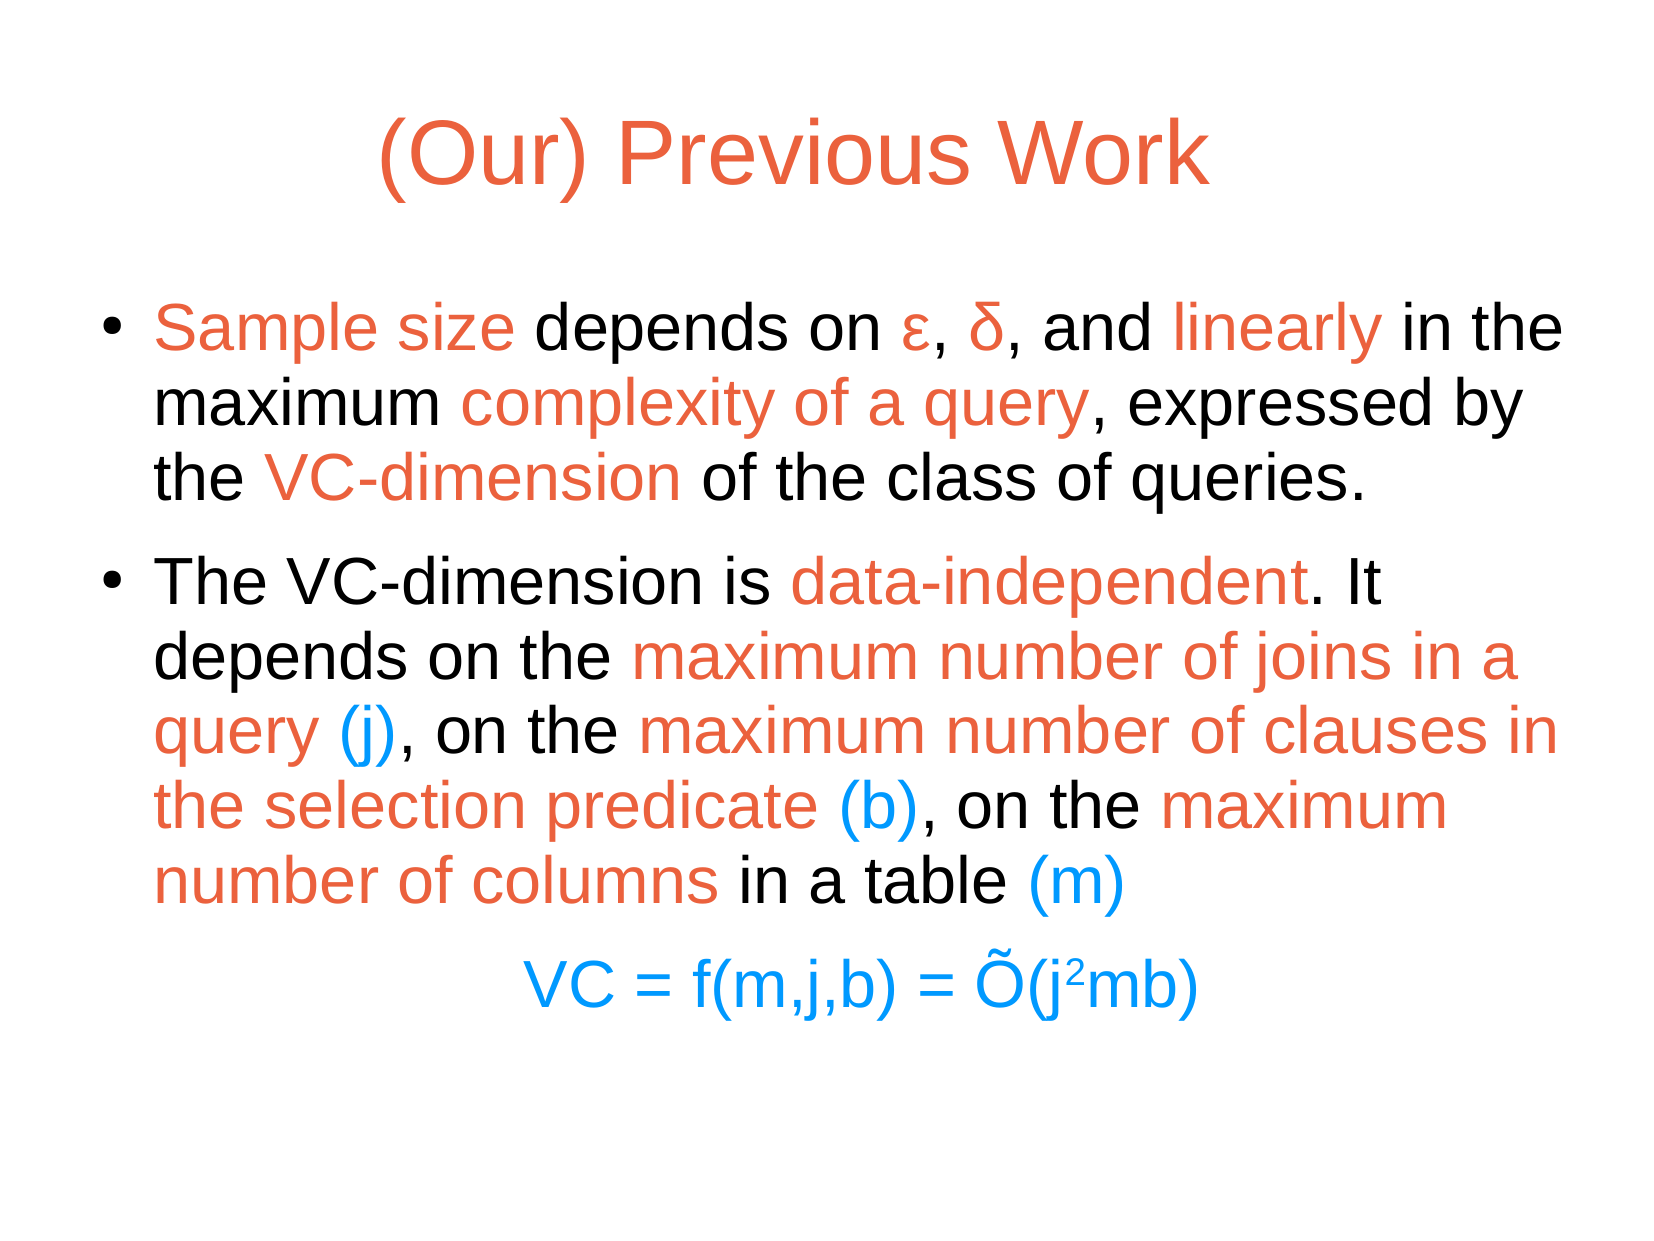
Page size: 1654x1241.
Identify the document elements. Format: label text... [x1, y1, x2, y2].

title (Our) Previous Work [82, 49, 1571, 257]
list Sample size depends on ε, δ, and linearly in the maximum complexity of a query, expressed by the VC-dimension of the class of queries. The VC-dimension is data-independent. It depends on the maximum number of joins in a query (j), on the maximum number of clauses in the selection predicate (b), on the maximum number of columns in a table (m) VC = f(m,j,b) = Õ(j2mb) [82, 290, 1571, 1109]
